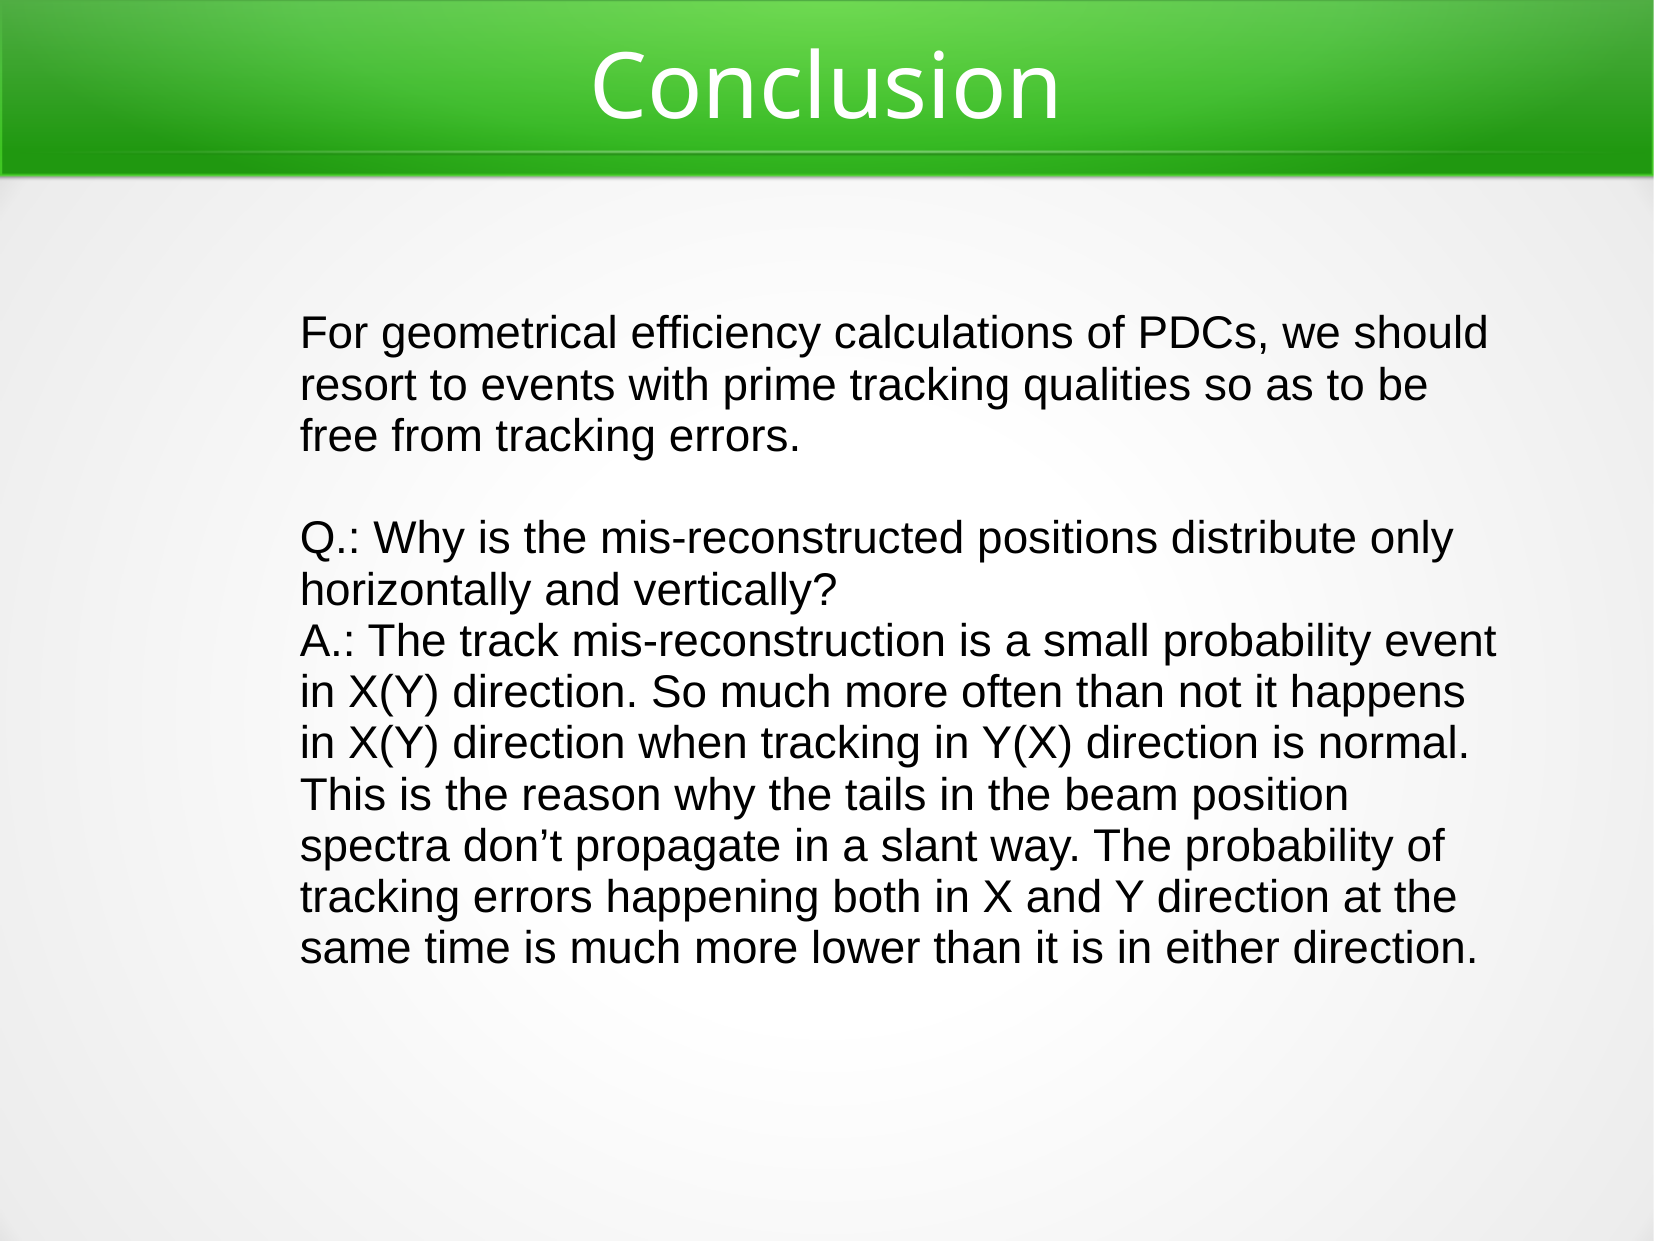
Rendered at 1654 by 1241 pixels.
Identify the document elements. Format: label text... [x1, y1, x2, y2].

title Conclusion [82, 11, 1571, 154]
picture [0, 0, 1654, 1241]
text_box For geometrical efficiency calculations of PDCs, we should resort to events with prime tracking qualities so as to be free from tracking errors. Q.: Why is the mis-reconstructed positions distribute only horizontally and vertically? A.: The track mis-reconstruction is a small probability event in X(Y) direction. So much more often than not it happens in X(Y) direction when tracking in Y(X) direction is normal. This is the reason why the tails in the beam position spectra don’t propagate in a slant way. The probability of tracking errors happening both in X and Y direction at the same time is much more lower than it is in either direction. [285, 300, 1516, 982]
